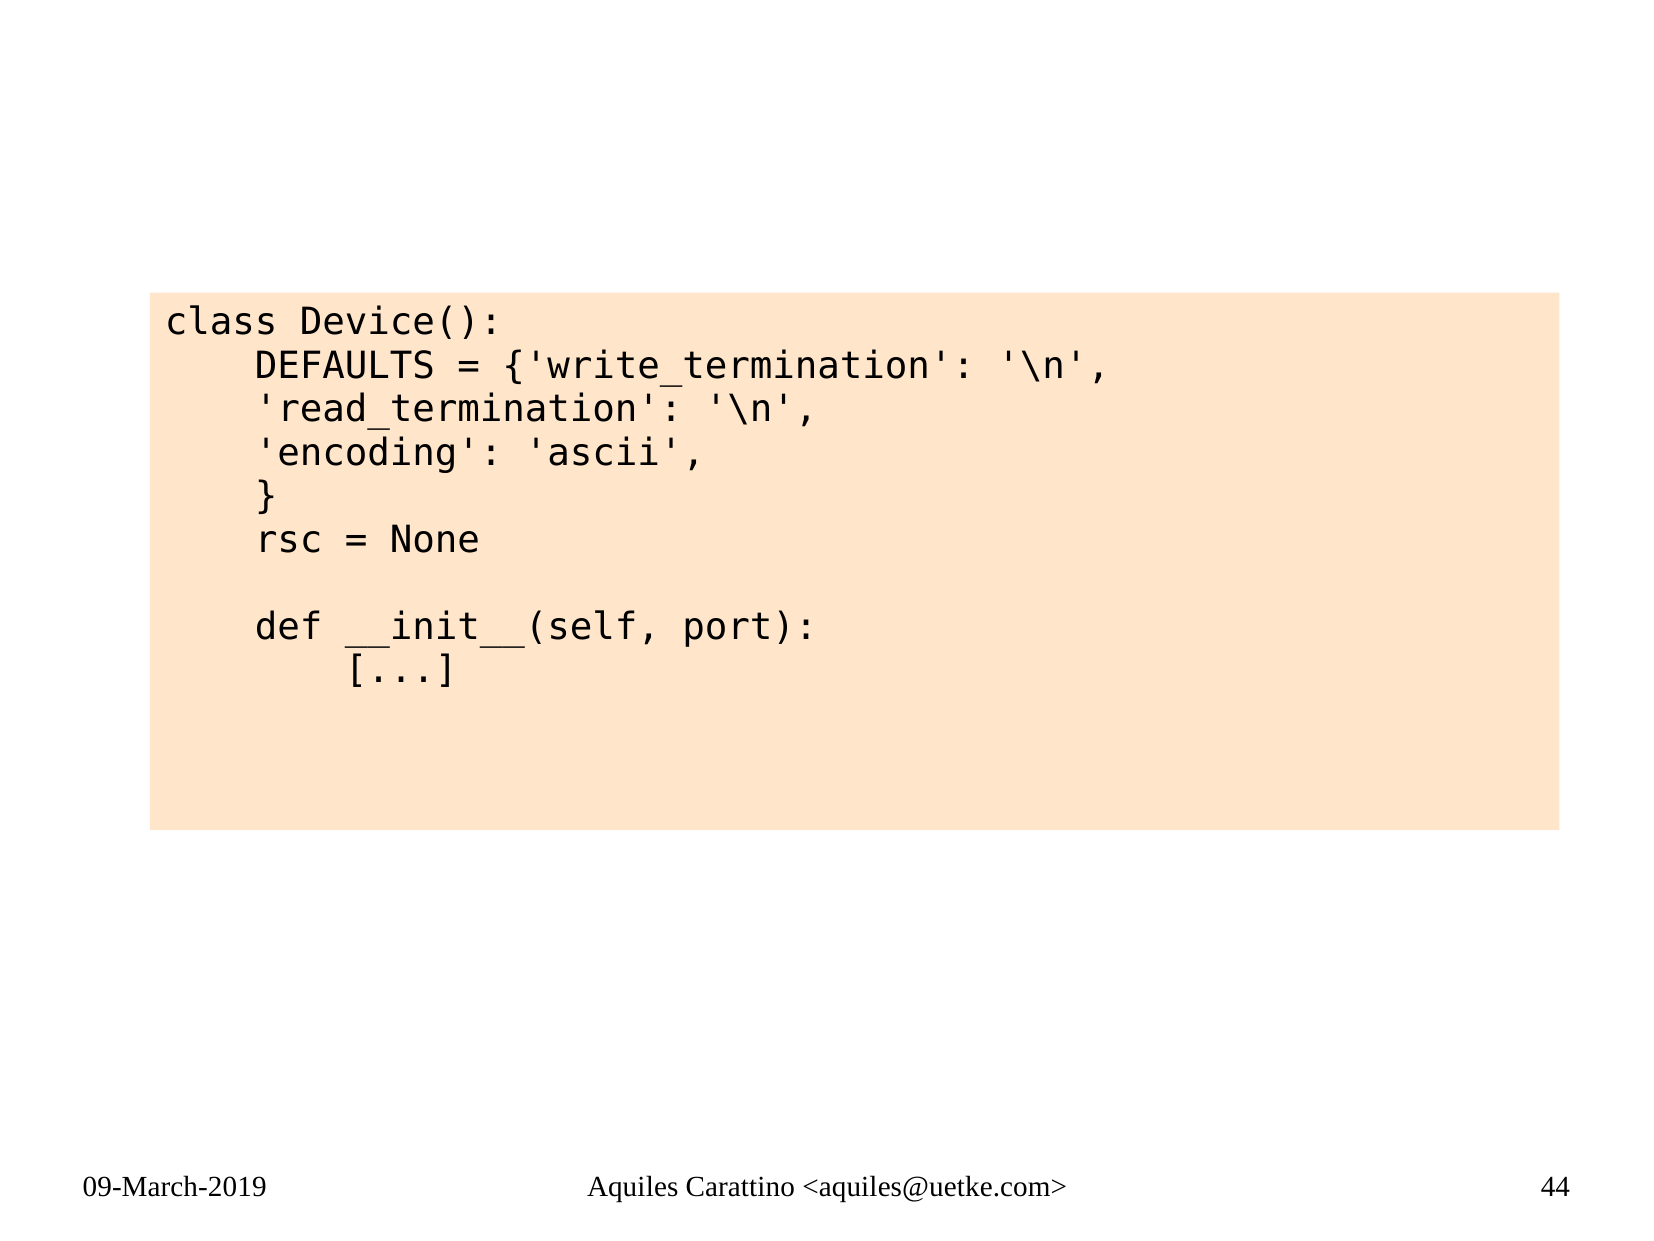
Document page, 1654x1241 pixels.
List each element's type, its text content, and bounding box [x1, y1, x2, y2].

text_box class Device(): DEFAULTS = {'write_termination': '\n', 'read_termination': '\n', 'encoding': 'ascii', } rsc = None def __init__(self, port): [...] [149, 292, 1560, 830]
